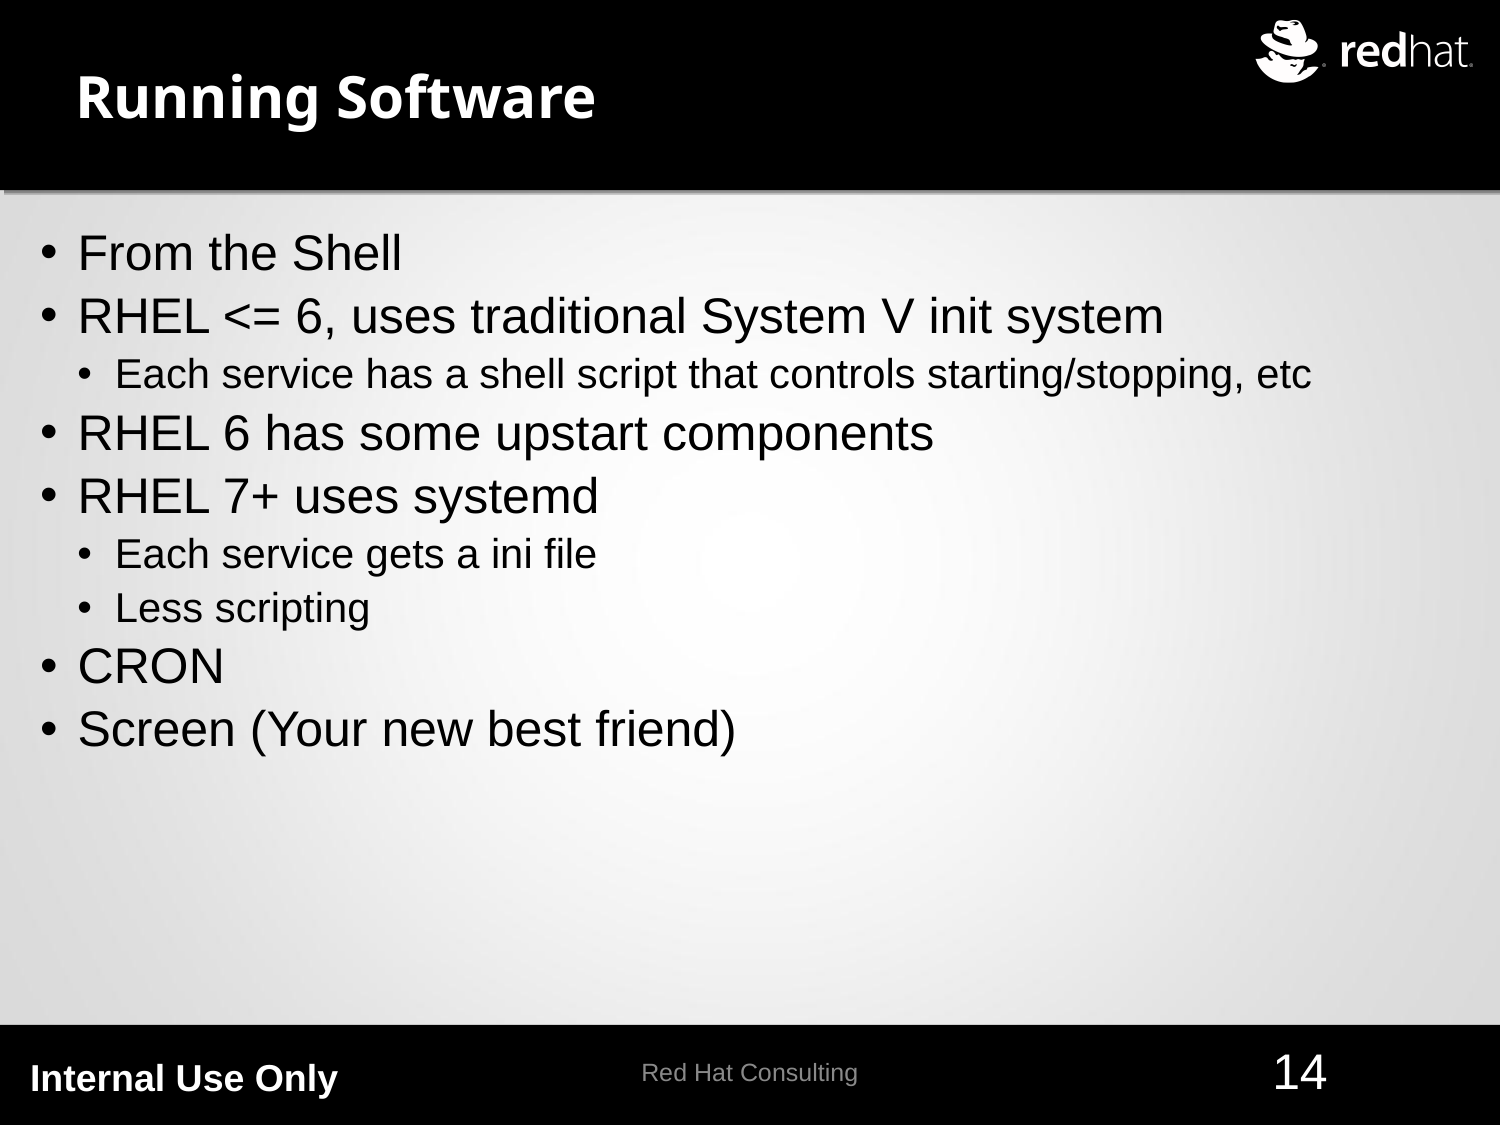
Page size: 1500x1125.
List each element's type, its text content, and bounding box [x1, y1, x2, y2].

title Running Software [0, 0, 1234, 191]
text_box <number> [1257, 1042, 1426, 1103]
list From the Shell RHEL <= 6, uses traditional System V init system Each service has a shell script that controls starting/stopping, etc RHEL 6 has some upstart components RHEL 7+ uses systemd Each service gets a ini file Less scripting CRON Screen (Your new best friend) [24, 216, 1471, 992]
text_box Red Hat Consulting [512, 1042, 988, 1103]
picture [0, 191, 1500, 1024]
picture [1254, 12, 1476, 88]
